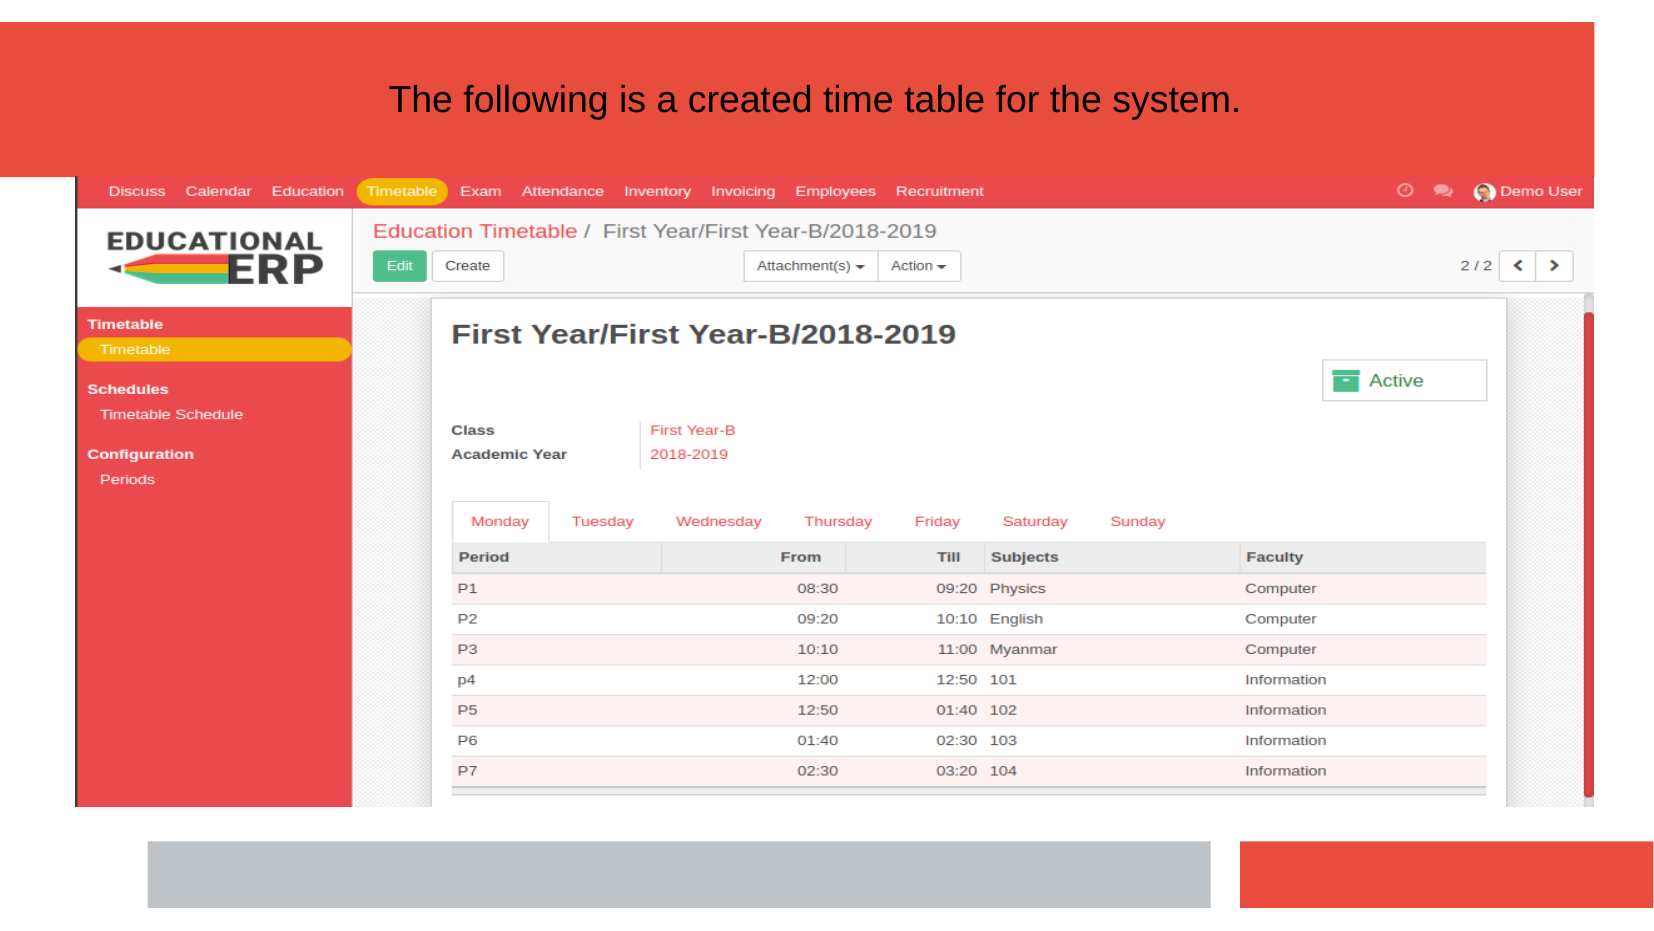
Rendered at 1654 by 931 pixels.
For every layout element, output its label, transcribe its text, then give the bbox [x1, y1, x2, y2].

text_box The following is a created time table for the system. [373, 71, 1258, 129]
picture [75, 176, 1594, 807]
